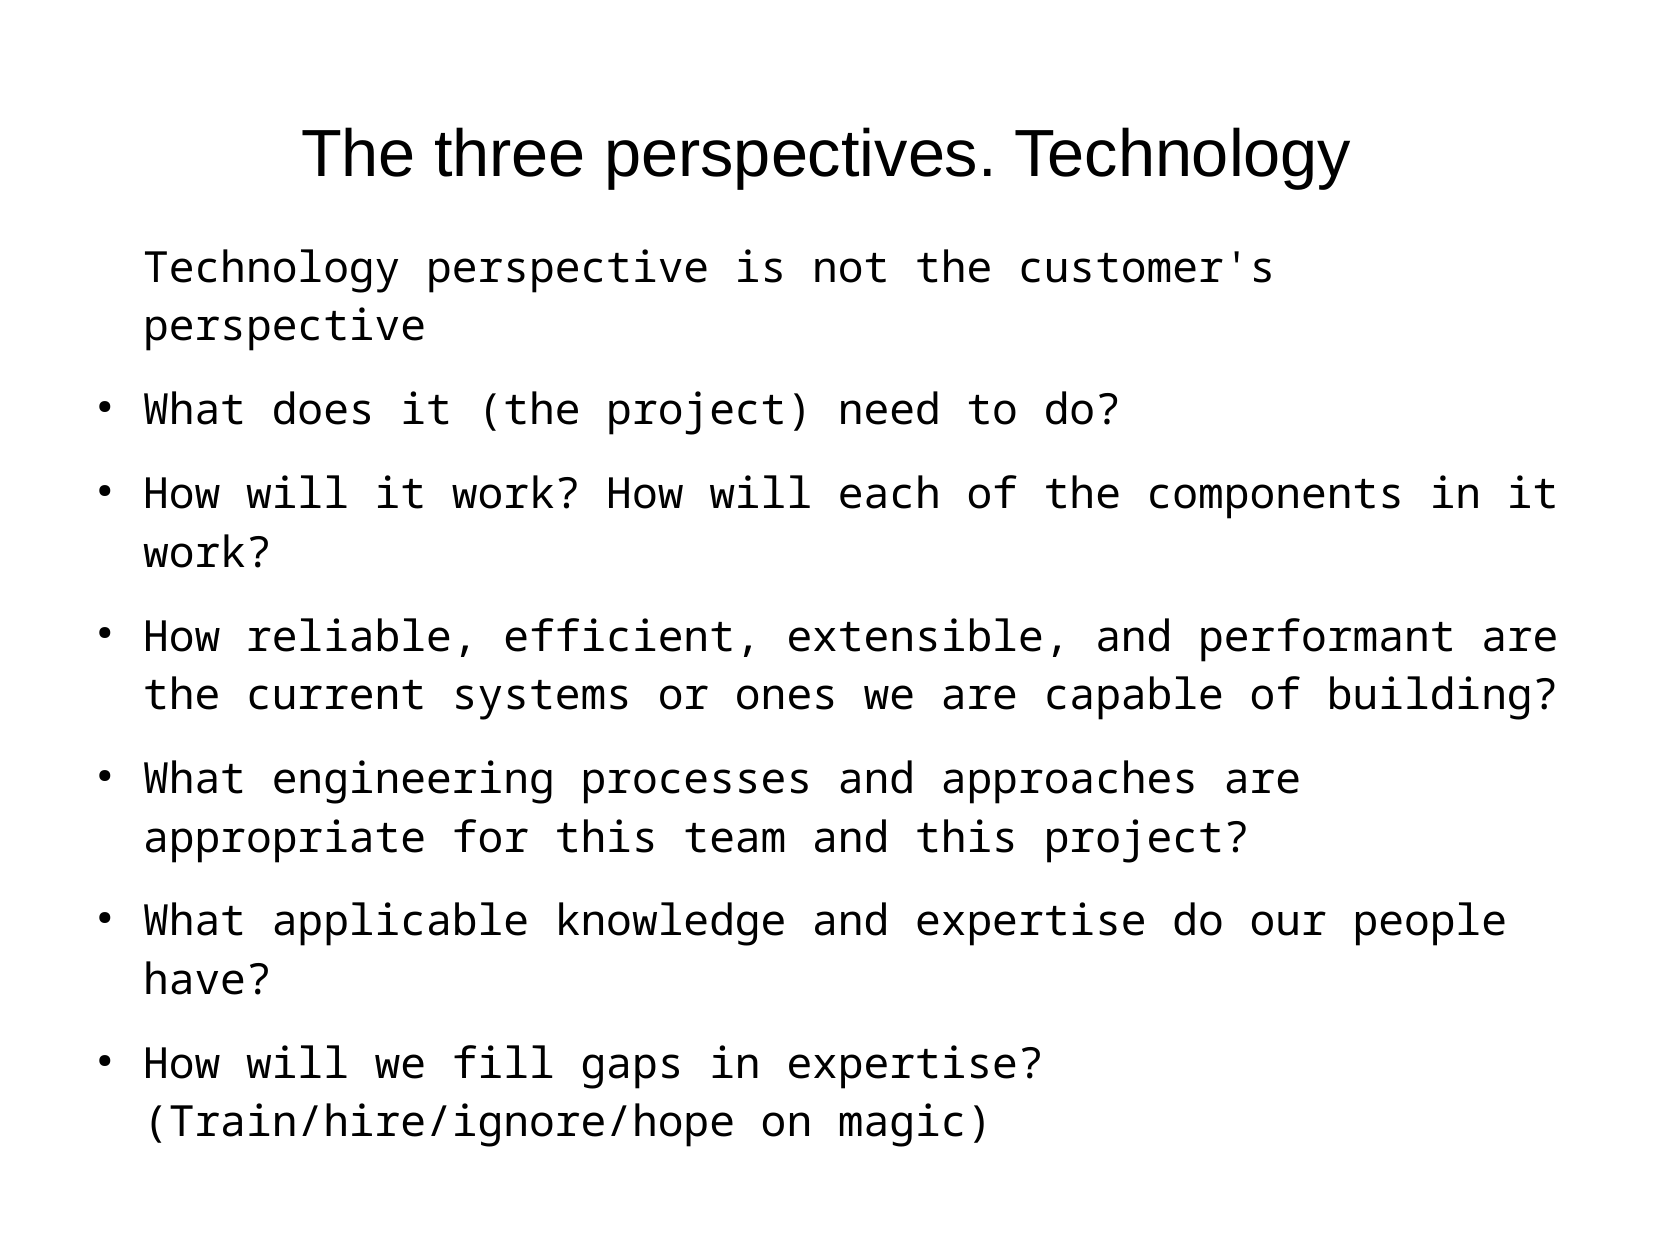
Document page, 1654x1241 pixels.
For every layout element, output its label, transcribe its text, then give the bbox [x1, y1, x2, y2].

title The three perspectives. Technology [82, 49, 1571, 236]
list Technology perspective is not the customer's perspective What does it (the project) need to do? How will it work? How will each of the components in it work? How reliable, efficient, extensible, and performant are the current systems or ones we are capable of building? What engineering processes and approaches are appropriate for this team and this project? What applicable knowledge and expertise do our people have? How will we fill gaps in expertise? (Train/hire/ignore/hope on magic) [82, 236, 1571, 1170]
